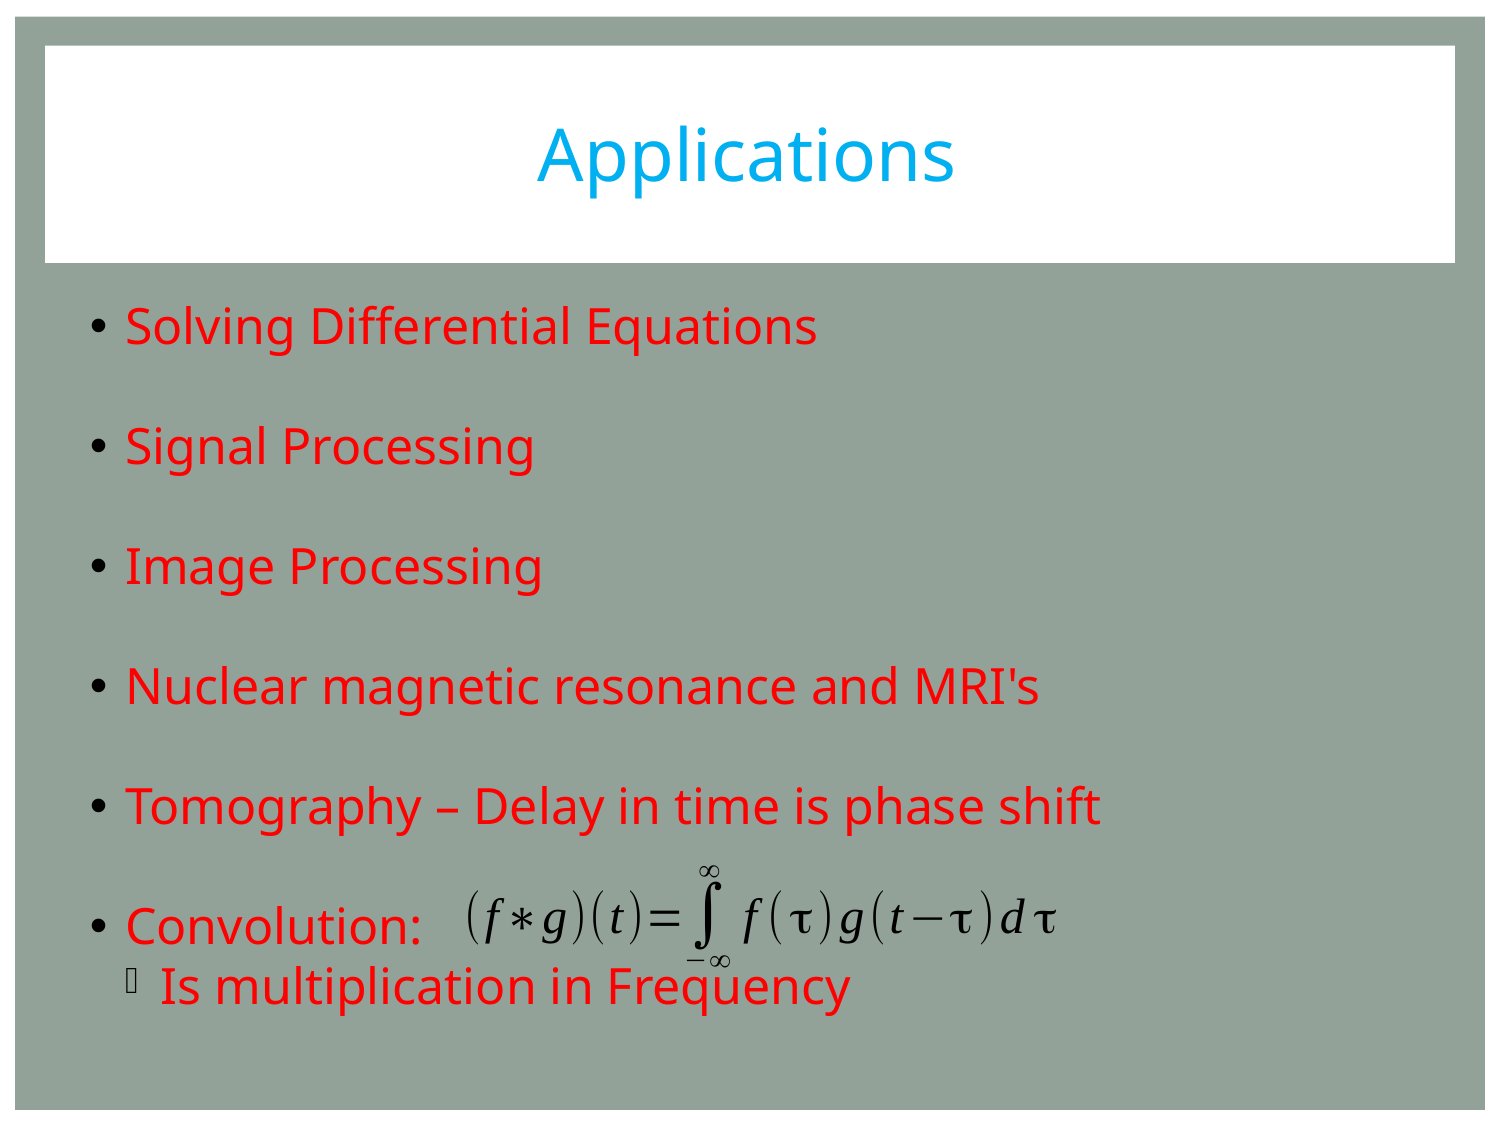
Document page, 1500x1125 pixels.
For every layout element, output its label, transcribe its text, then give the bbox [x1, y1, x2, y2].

chart [458, 863, 1066, 970]
text_box Applications [69, 66, 1425, 238]
text_box Solving Differential Equations Signal Processing Image Processing Nuclear magnetic resonance and MRI's Tomography – Delay in time is phase shift Convolution: Is multiplication in Frequency [75, 287, 1425, 1005]
